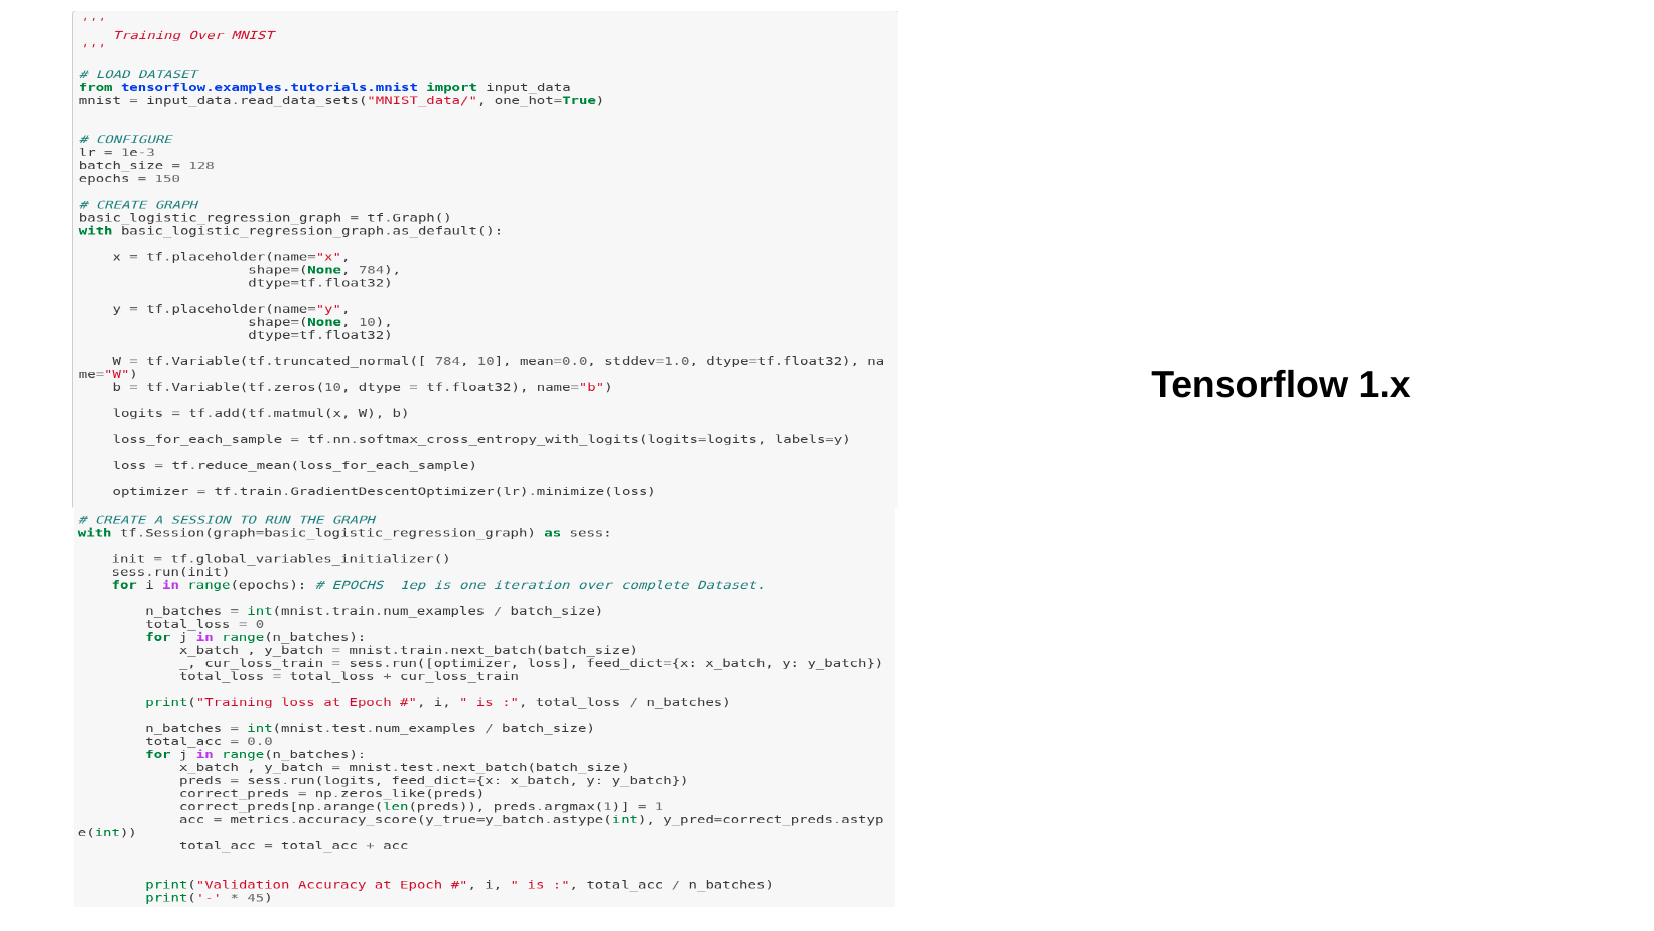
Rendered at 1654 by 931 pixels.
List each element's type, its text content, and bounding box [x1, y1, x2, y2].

text_box Tensorflow 1.x [1136, 356, 1654, 414]
picture [70, 11, 898, 931]
